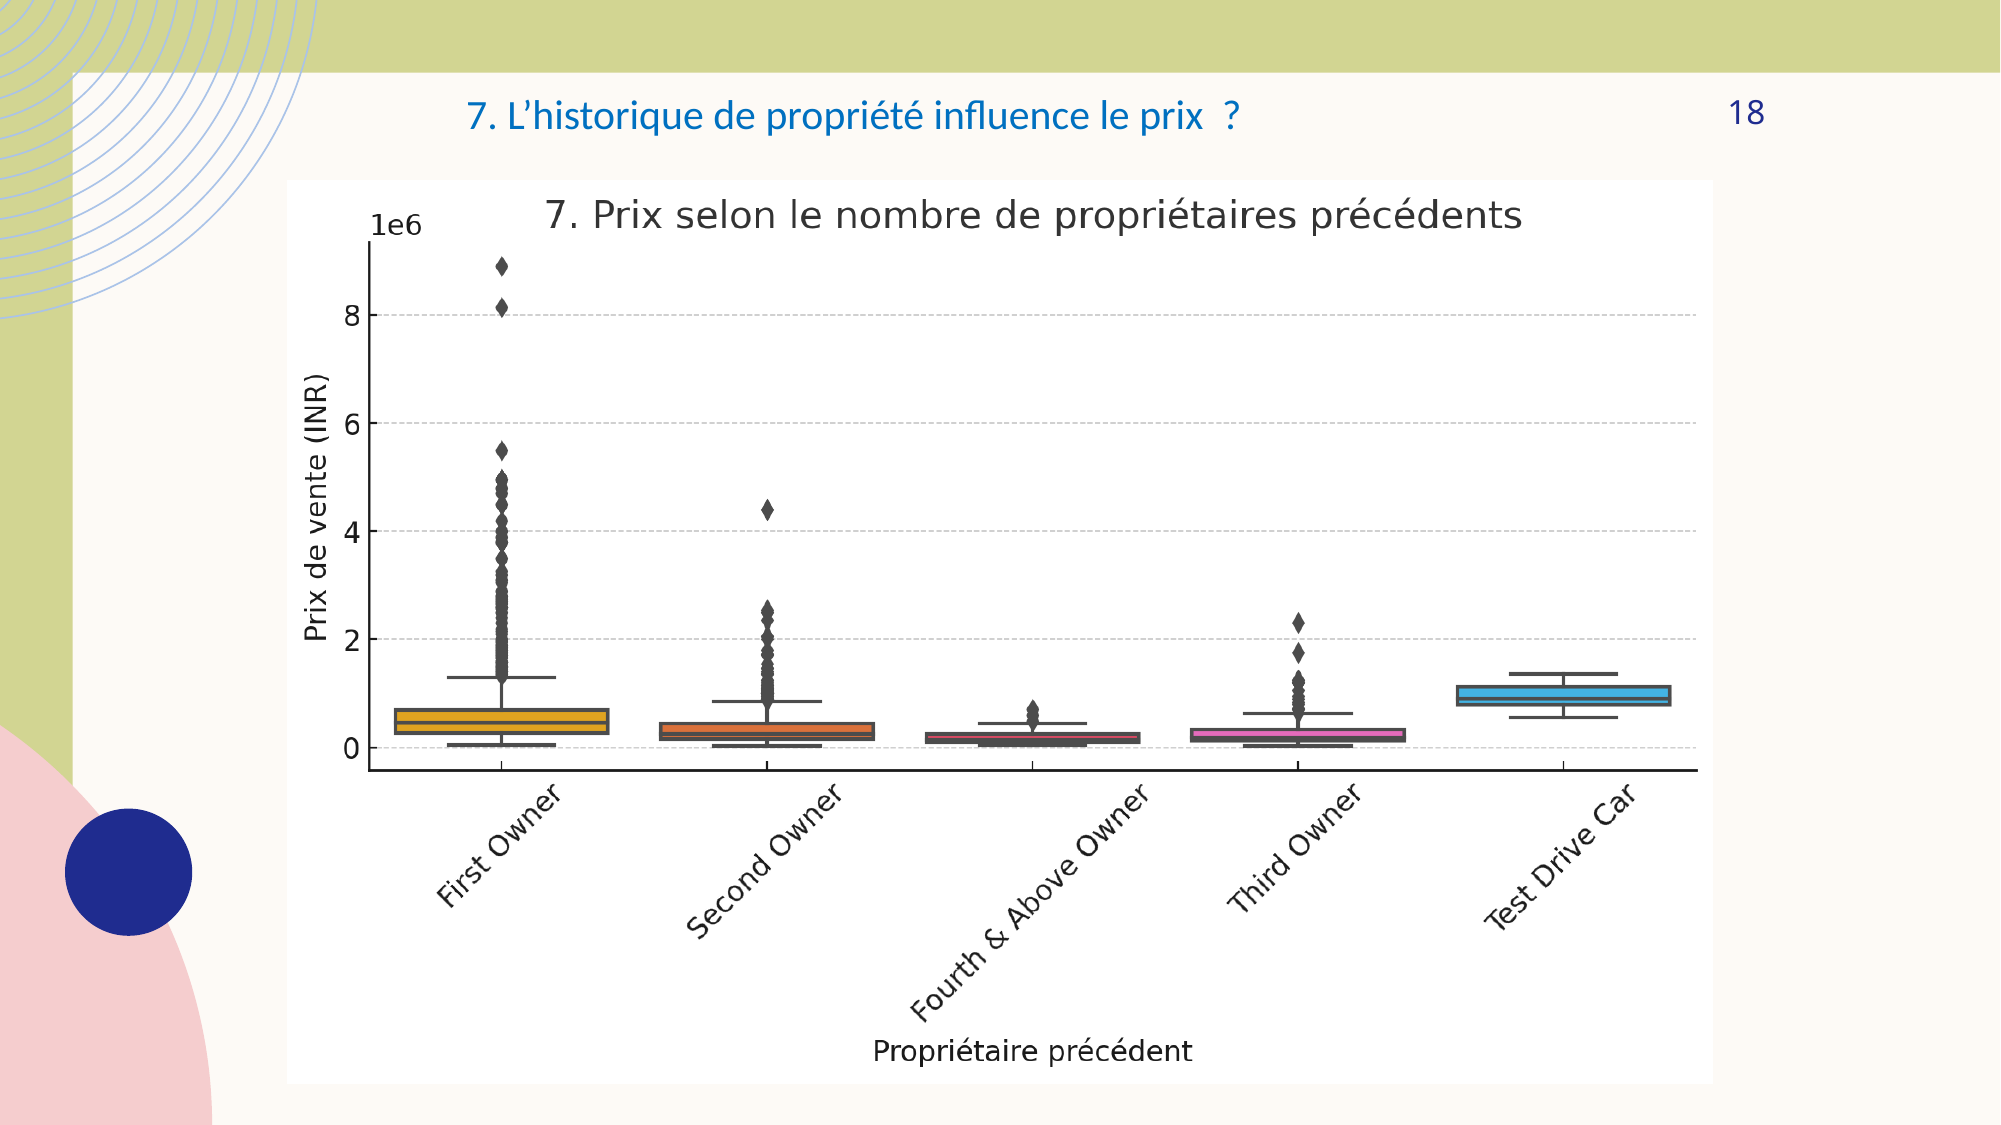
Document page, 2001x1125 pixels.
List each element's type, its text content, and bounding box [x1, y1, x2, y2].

text_box [1712, 75, 1875, 153]
picture [287, 180, 1713, 1084]
text_box 7. L’historique de propriété influence le prix ? [451, 80, 1742, 147]
